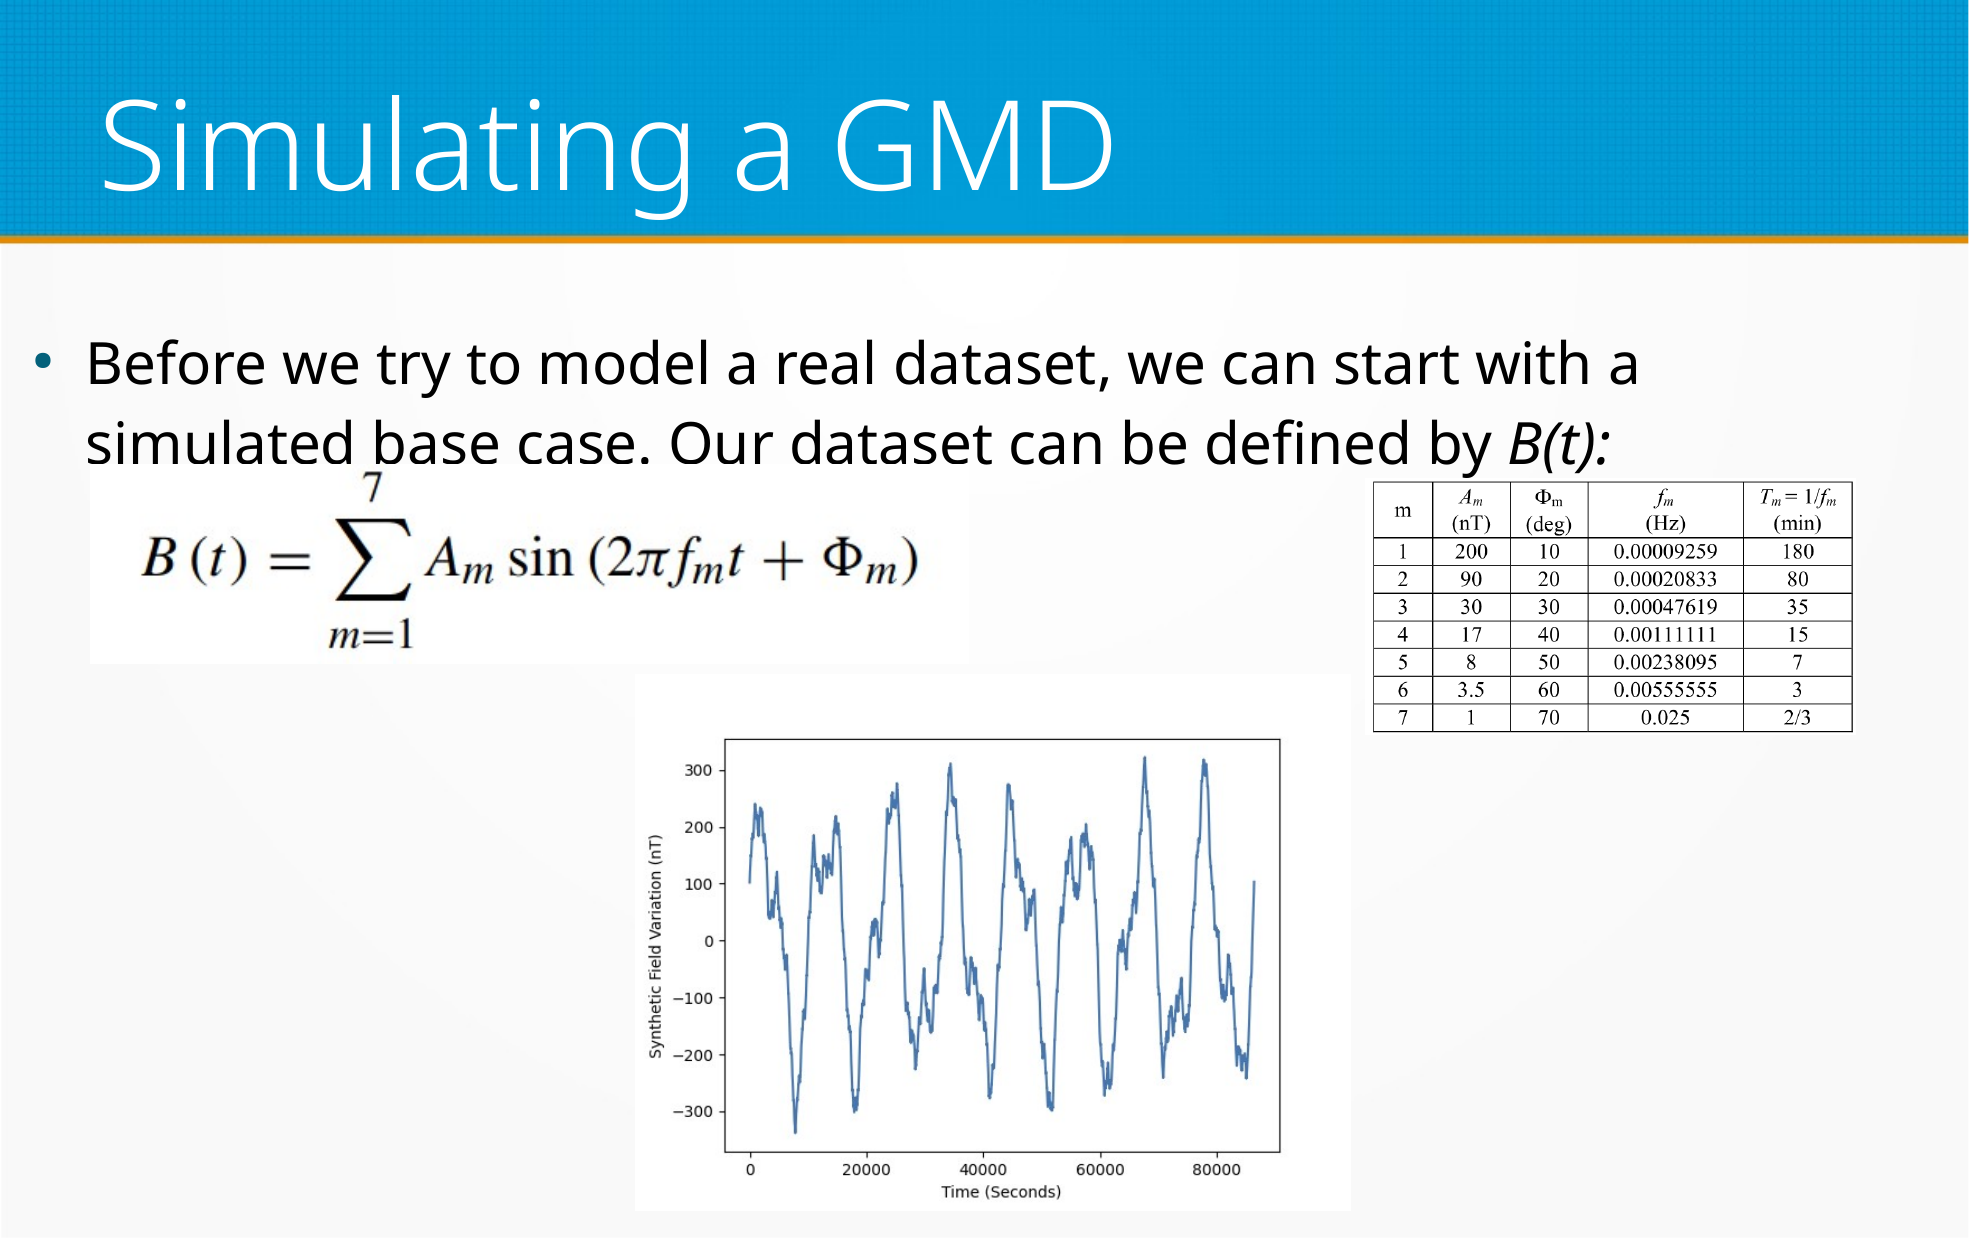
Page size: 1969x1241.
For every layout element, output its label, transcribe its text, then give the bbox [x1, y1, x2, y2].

title Simulating a GMD [98, 19, 1870, 227]
list Before we try to model a real dataset, we can start with a simulated base case. Our dataset can be defined by B(t): [15, 214, 1816, 1145]
picture [0, 233, 1969, 1241]
picture [90, 464, 969, 664]
